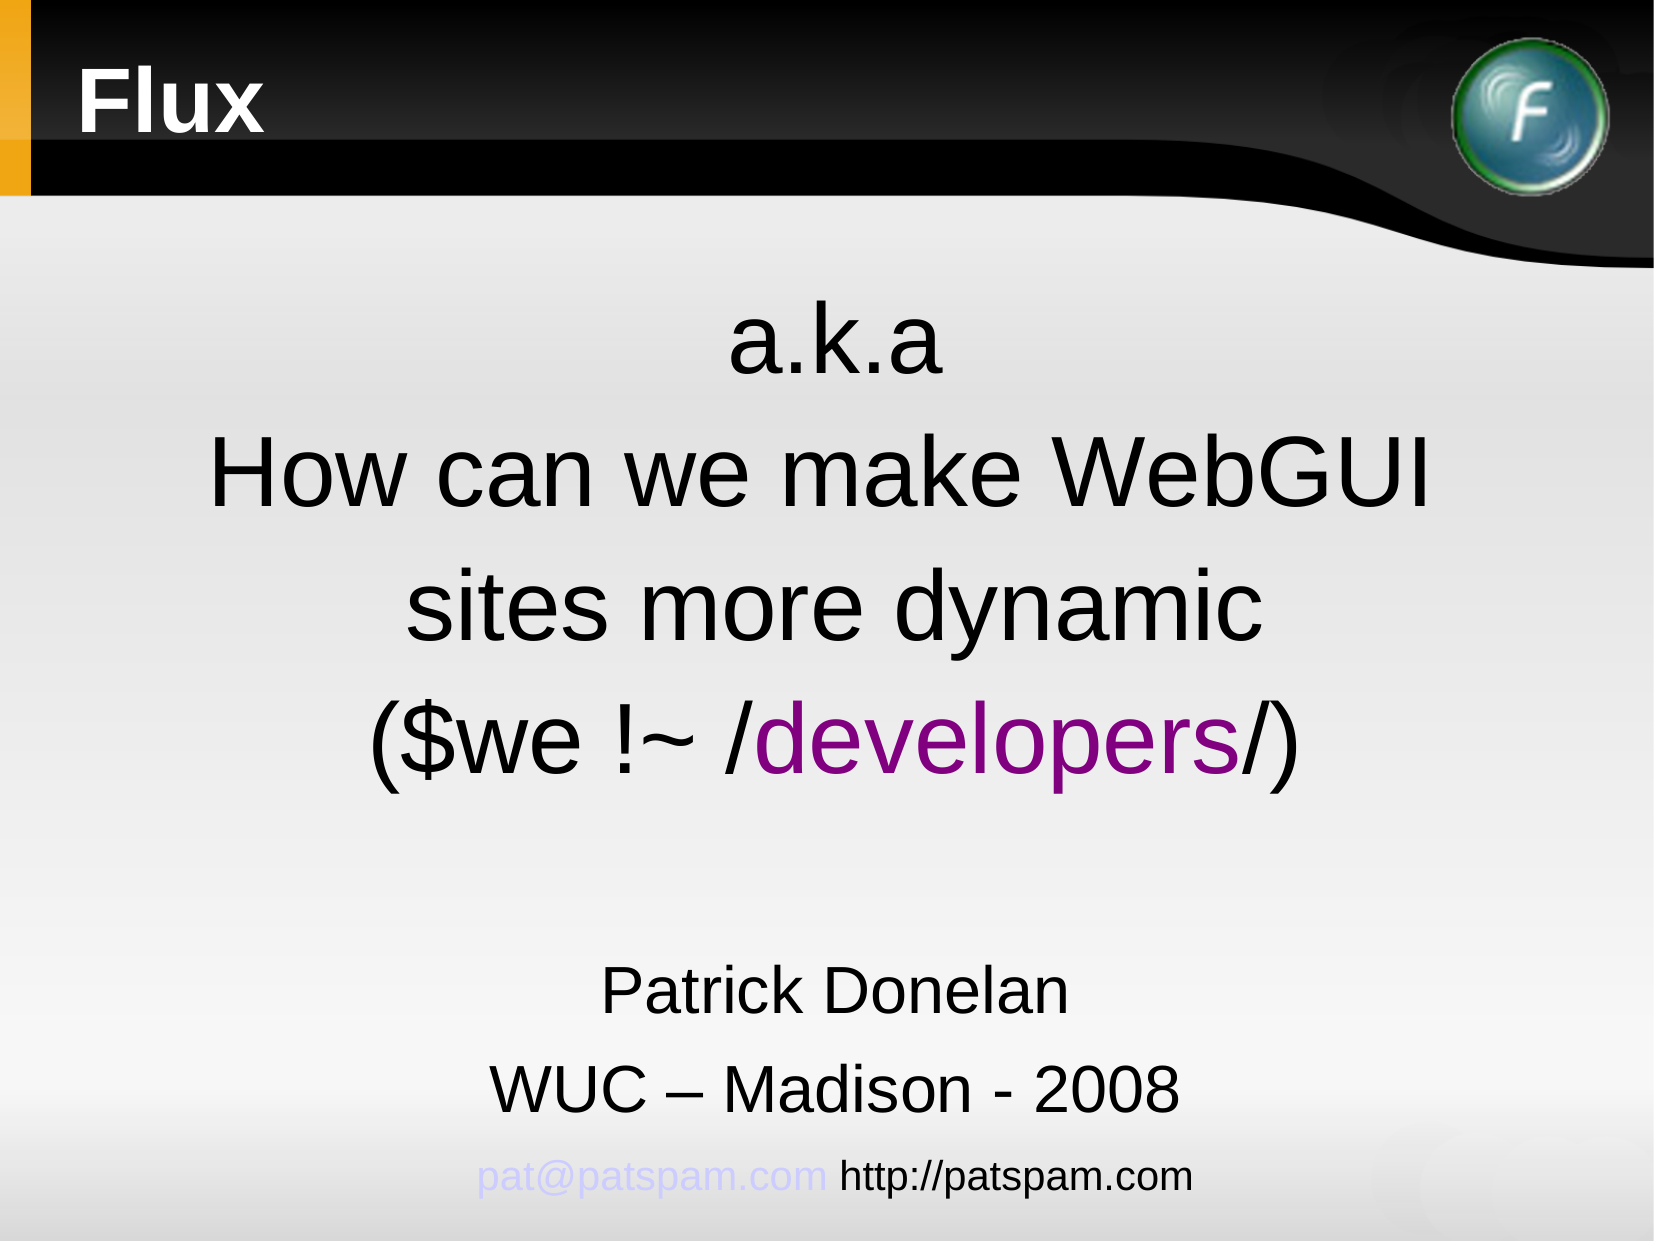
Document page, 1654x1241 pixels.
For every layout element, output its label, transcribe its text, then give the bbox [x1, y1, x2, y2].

list a.k.a How can we make WebGUI sites more dynamic ($we !~ /developers/) Patrick Donelan WUC – Madison - 2008 pat@patspam.com http://patspam.com [82, 290, 1571, 1208]
title Flux [76, 0, 1565, 208]
picture [0, 0, 1654, 1241]
